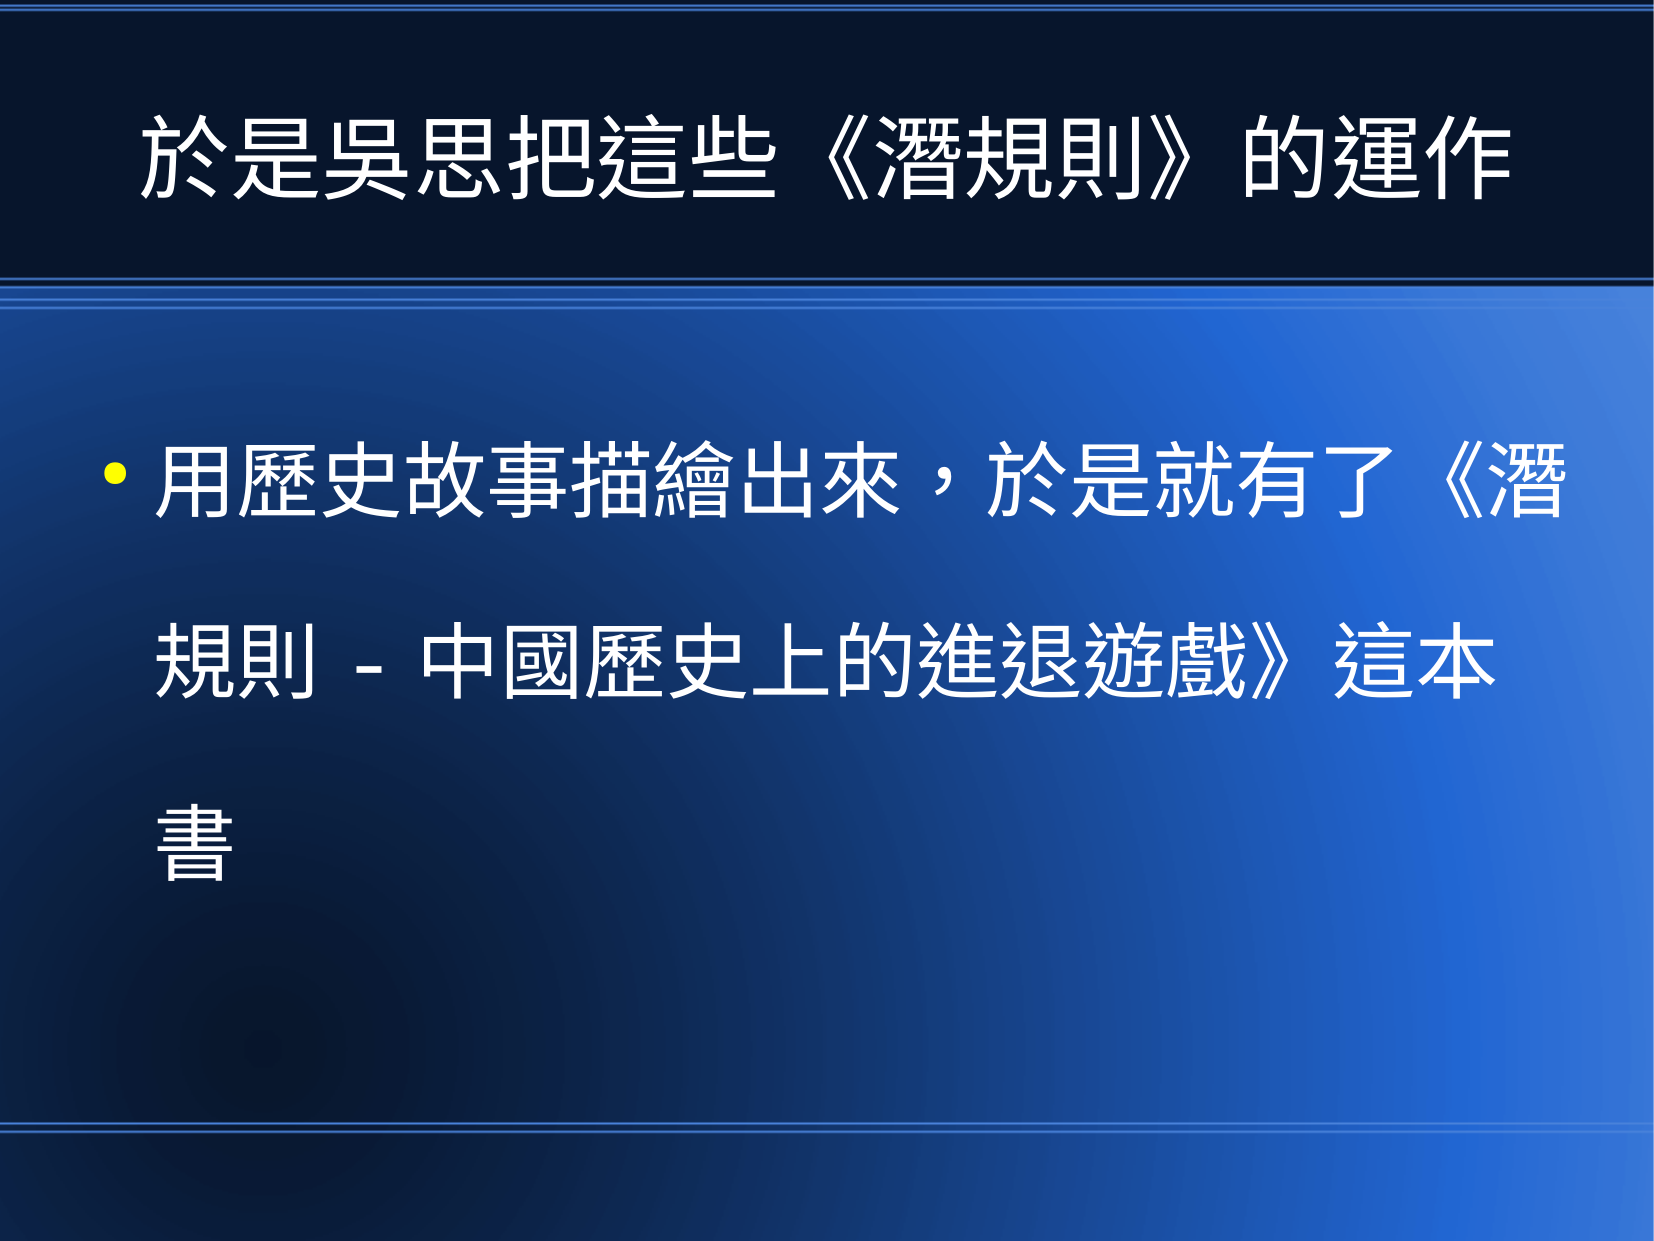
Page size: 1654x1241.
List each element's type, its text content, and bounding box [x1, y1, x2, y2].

title 於是吳思把這些《潛規則》的運作 [82, 49, 1571, 257]
list 用歷史故事描繪出來，於是就有了《潛規則-中國歷史上的進退遊戲》這本書 [82, 355, 1571, 1241]
picture [0, 0, 1654, 1241]
